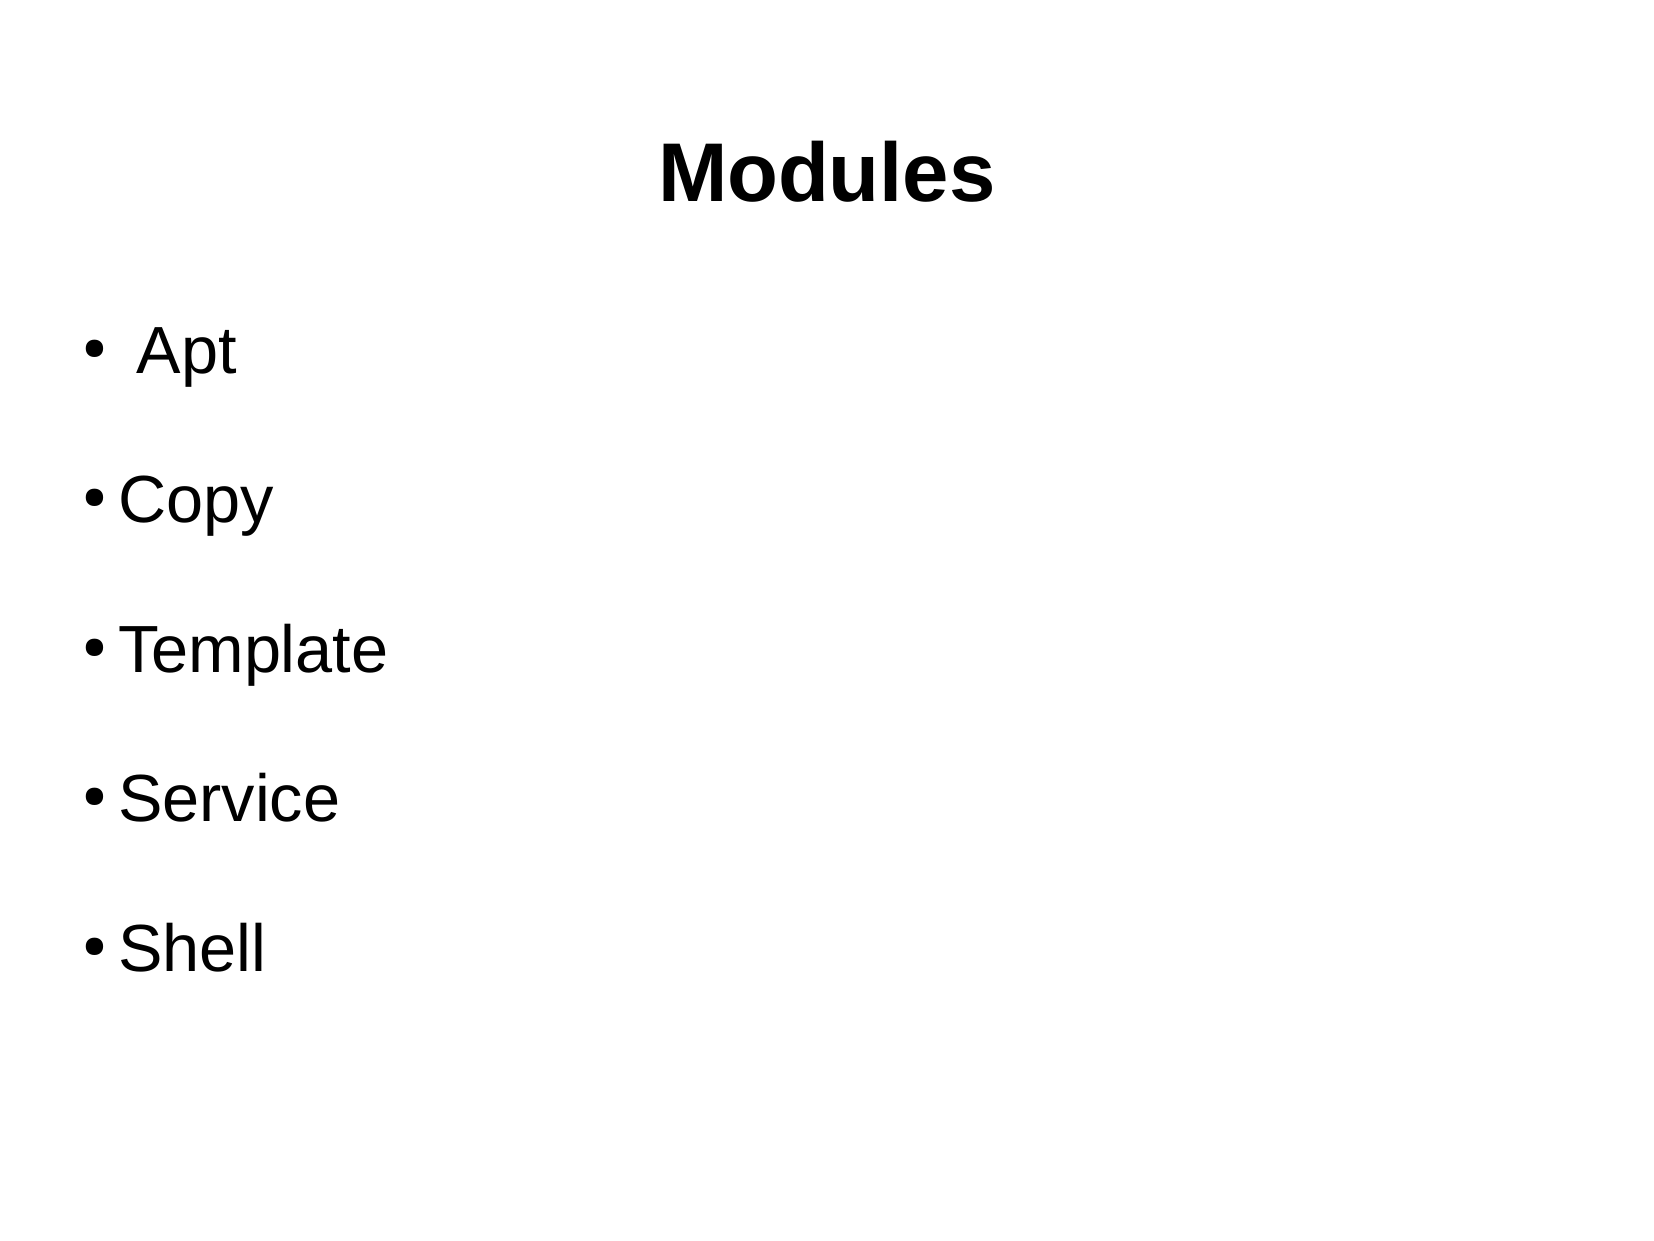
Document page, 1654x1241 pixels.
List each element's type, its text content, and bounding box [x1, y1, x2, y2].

subtitle Modules Apt Copy Template Service Shell [82, 126, 1571, 1087]
